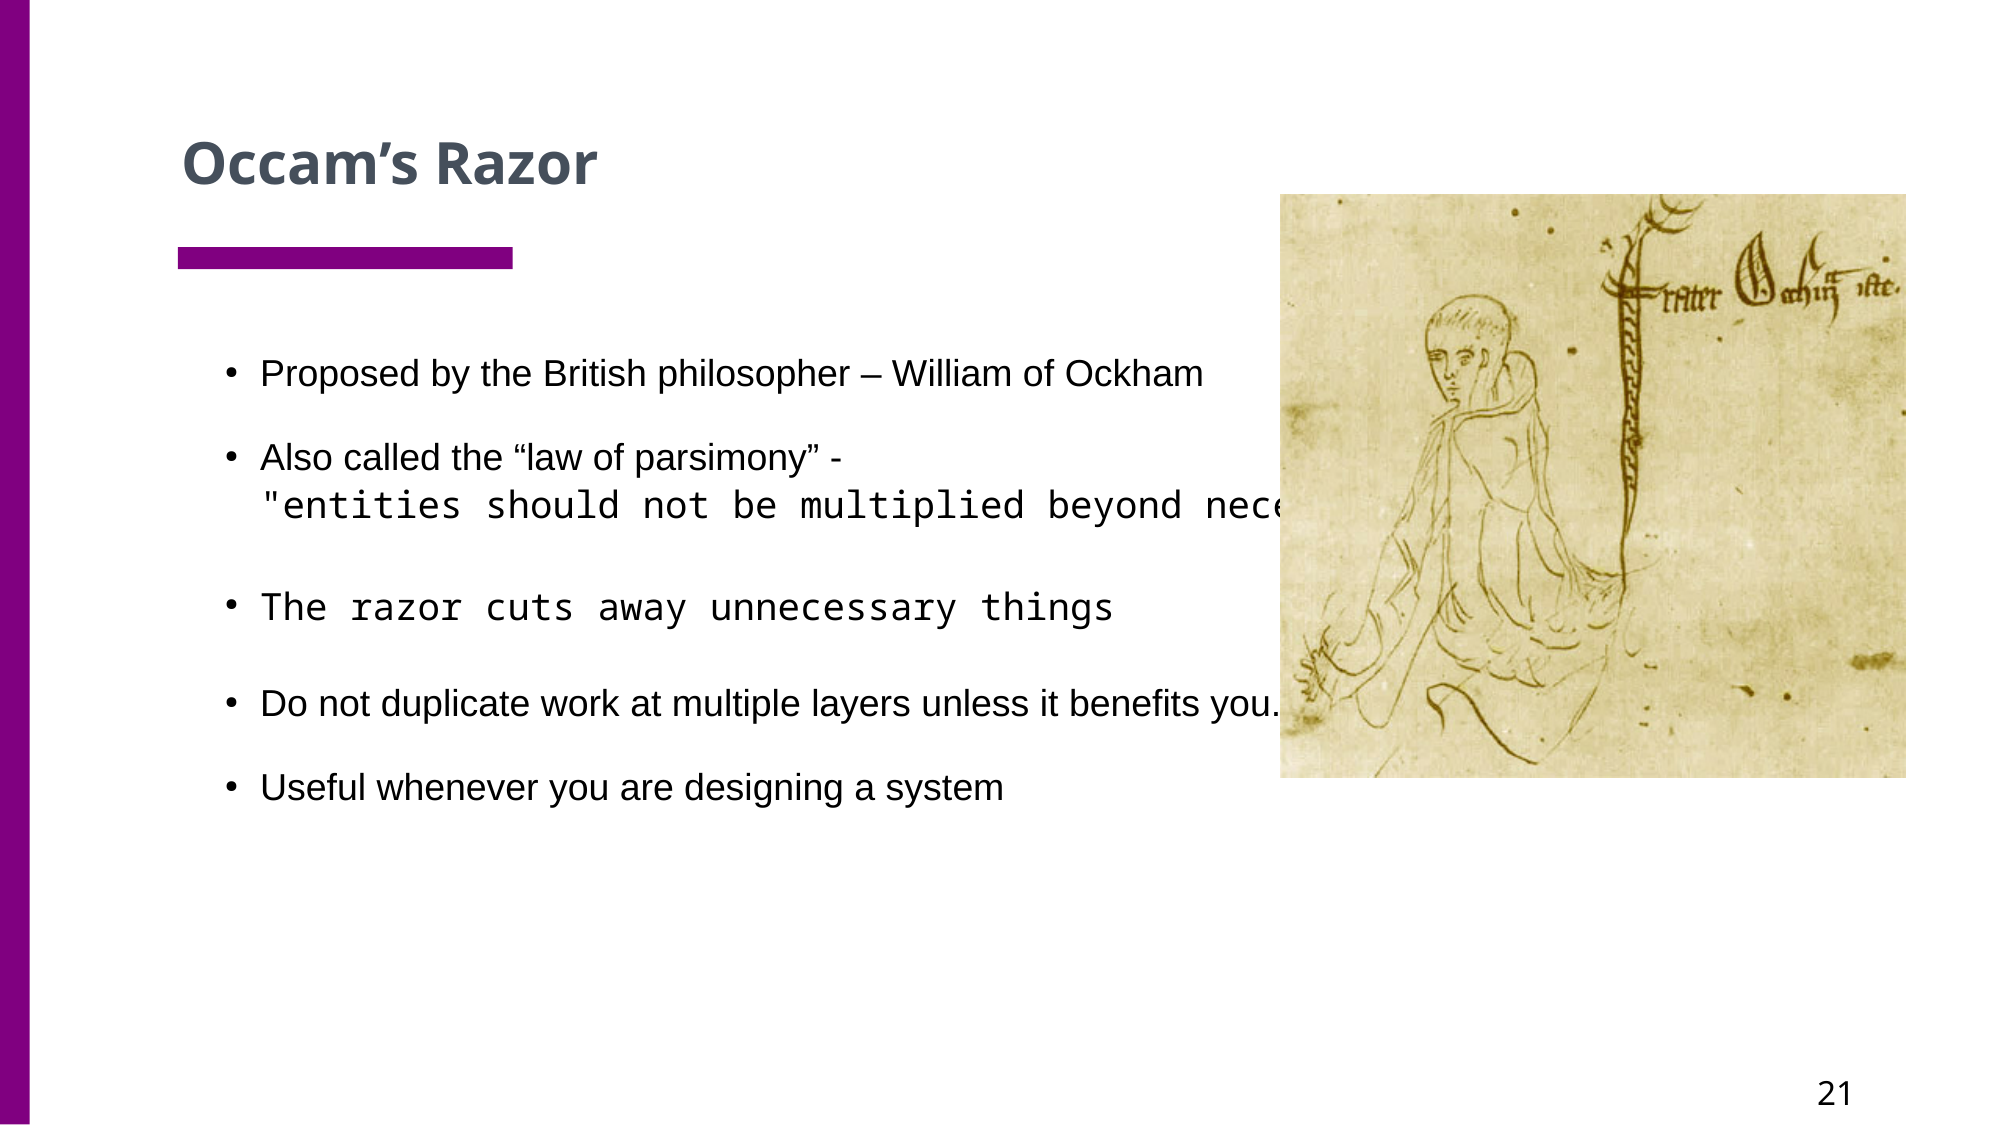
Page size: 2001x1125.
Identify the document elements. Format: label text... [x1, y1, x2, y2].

text_box Proposed by the British philosopher – William of Ockham Also called the “law of parsimony” - "entities should not be multiplied beyond necessity" The razor cuts away unnecessary things Do not duplicate work at multiple layers unless it benefits you. Useful whenever you are designing a system [210, 345, 2000, 948]
picture [1280, 194, 1906, 778]
text_box Occam’s Razor [151, 0, 1849, 212]
